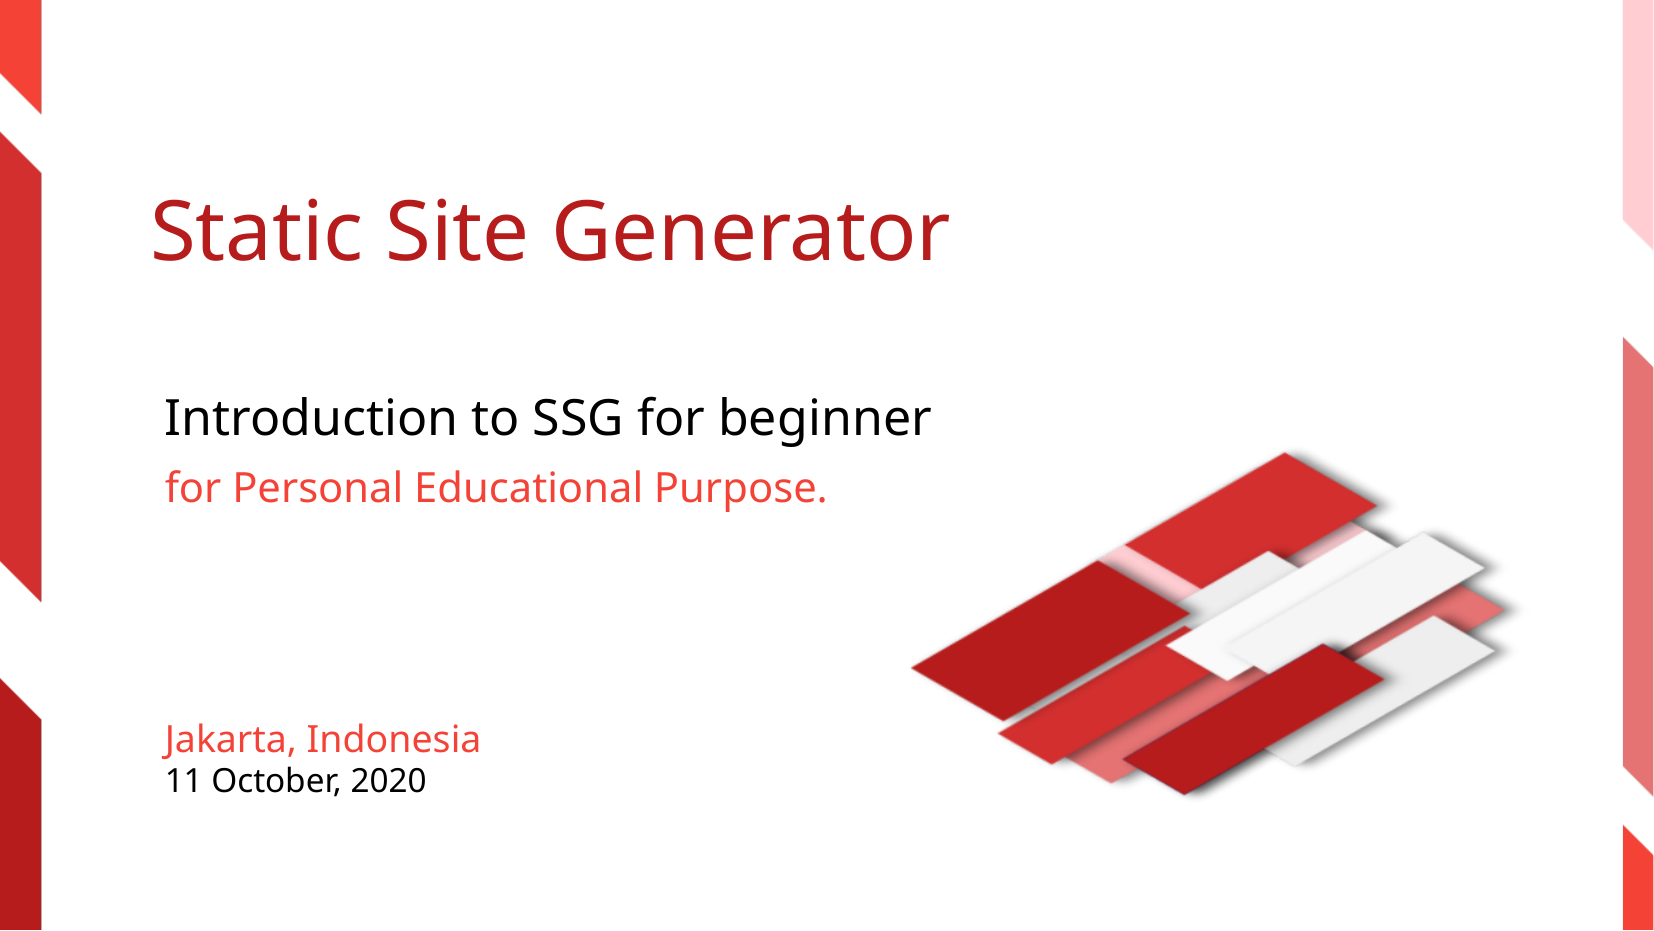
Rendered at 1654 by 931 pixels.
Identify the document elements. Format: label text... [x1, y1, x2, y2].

text_box Jakarta, Indonesia [150, 705, 479, 768]
picture [0, 0, 1654, 930]
text_box Introduction to SSG for beginner [150, 375, 975, 450]
text_box for Personal Educational Purpose. [150, 450, 1040, 518]
title Static Site Generator [150, 150, 1501, 306]
text_box 11 October, 2020 [150, 750, 459, 807]
